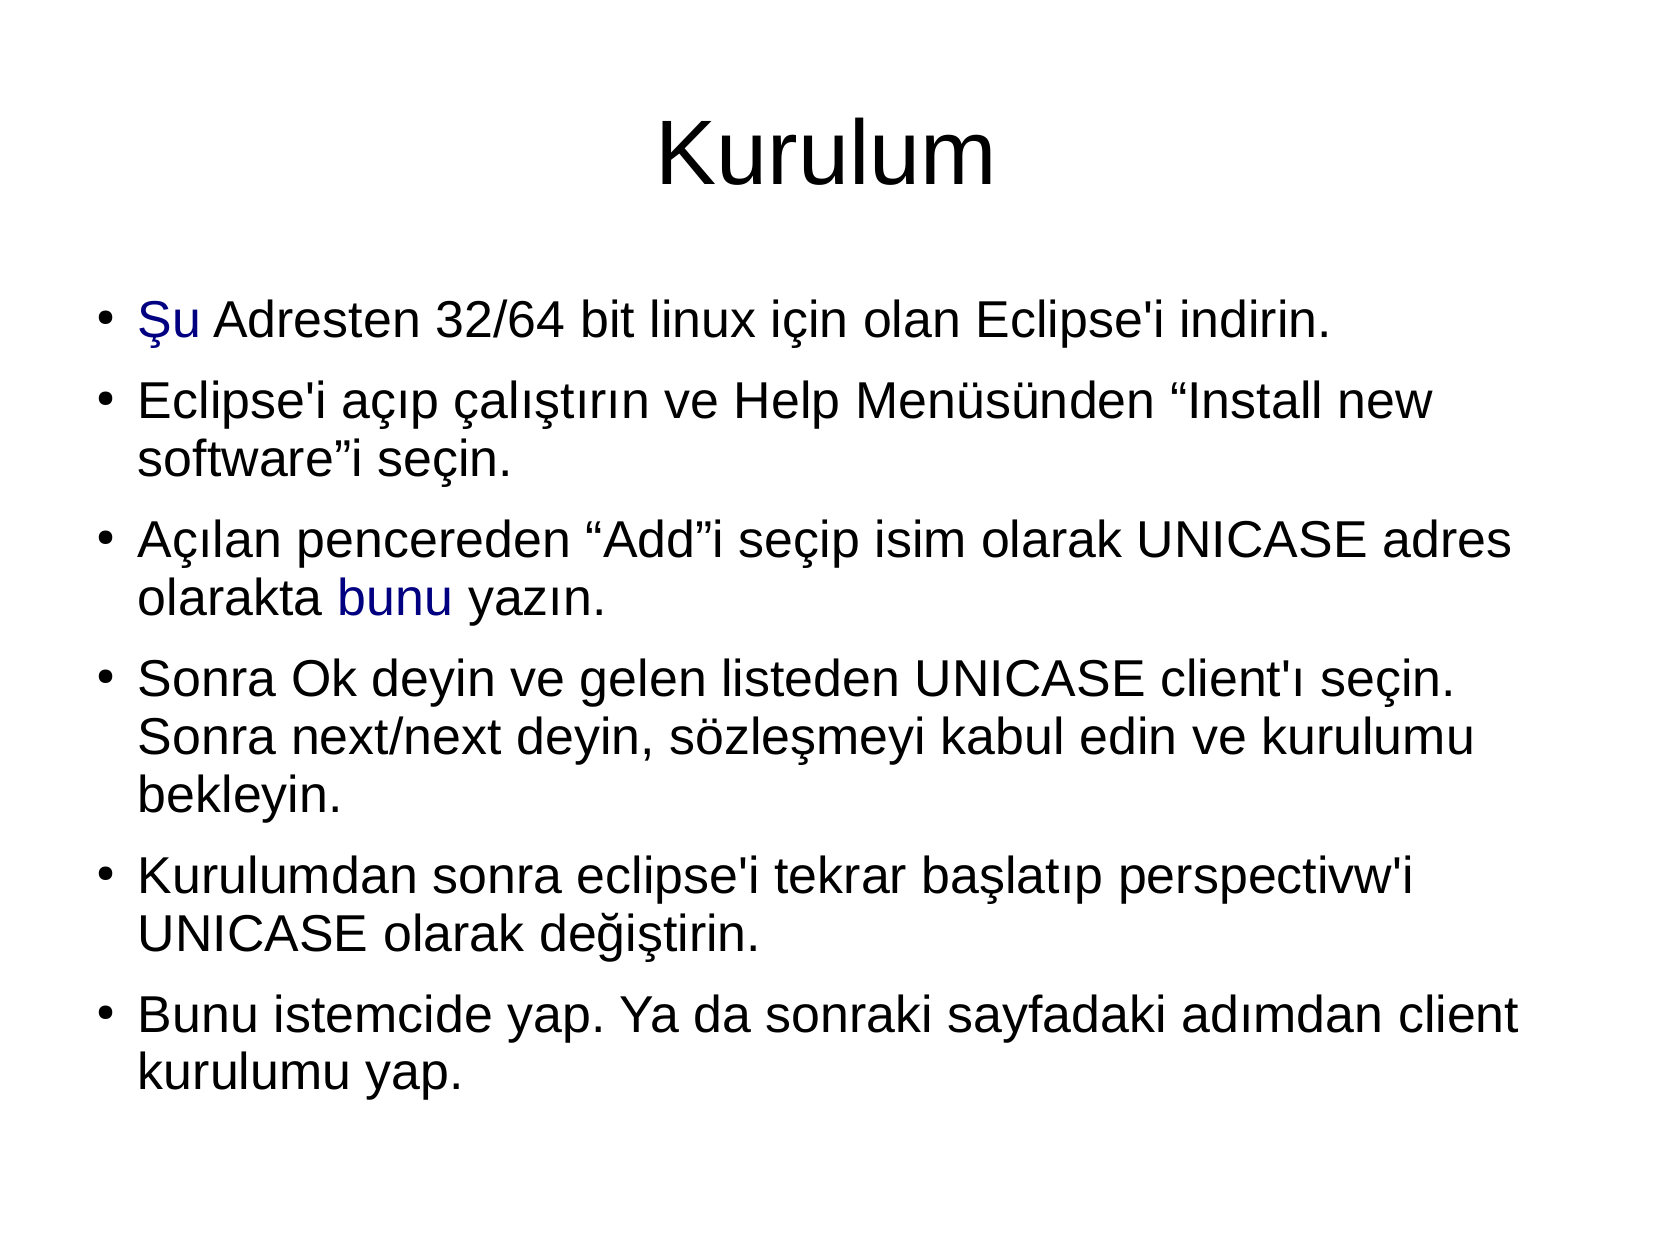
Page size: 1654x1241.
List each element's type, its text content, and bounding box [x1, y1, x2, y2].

title Kurulum [82, 49, 1571, 257]
list Şu Adresten 32/64 bit linux için olan Eclipse'i indirin. Eclipse'i açıp çalıştırın ve Help Menüsünden “Install new software”i seçin. Açılan pencereden “Add”i seçip isim olarak UNICASE adres olarakta bunu yazın. Sonra Ok deyin ve gelen listeden UNICASE client'ı seçin. Sonra next/next deyin, sözleşmeyi kabul edin ve kurulumu bekleyin. Kurulumdan sonra eclipse'i tekrar başlatıp perspectivw'i UNICASE olarak değiştirin. Bunu istemcide yap. Ya da sonraki sayfadaki adımdan client kurulumu yap. [82, 290, 1571, 1109]
